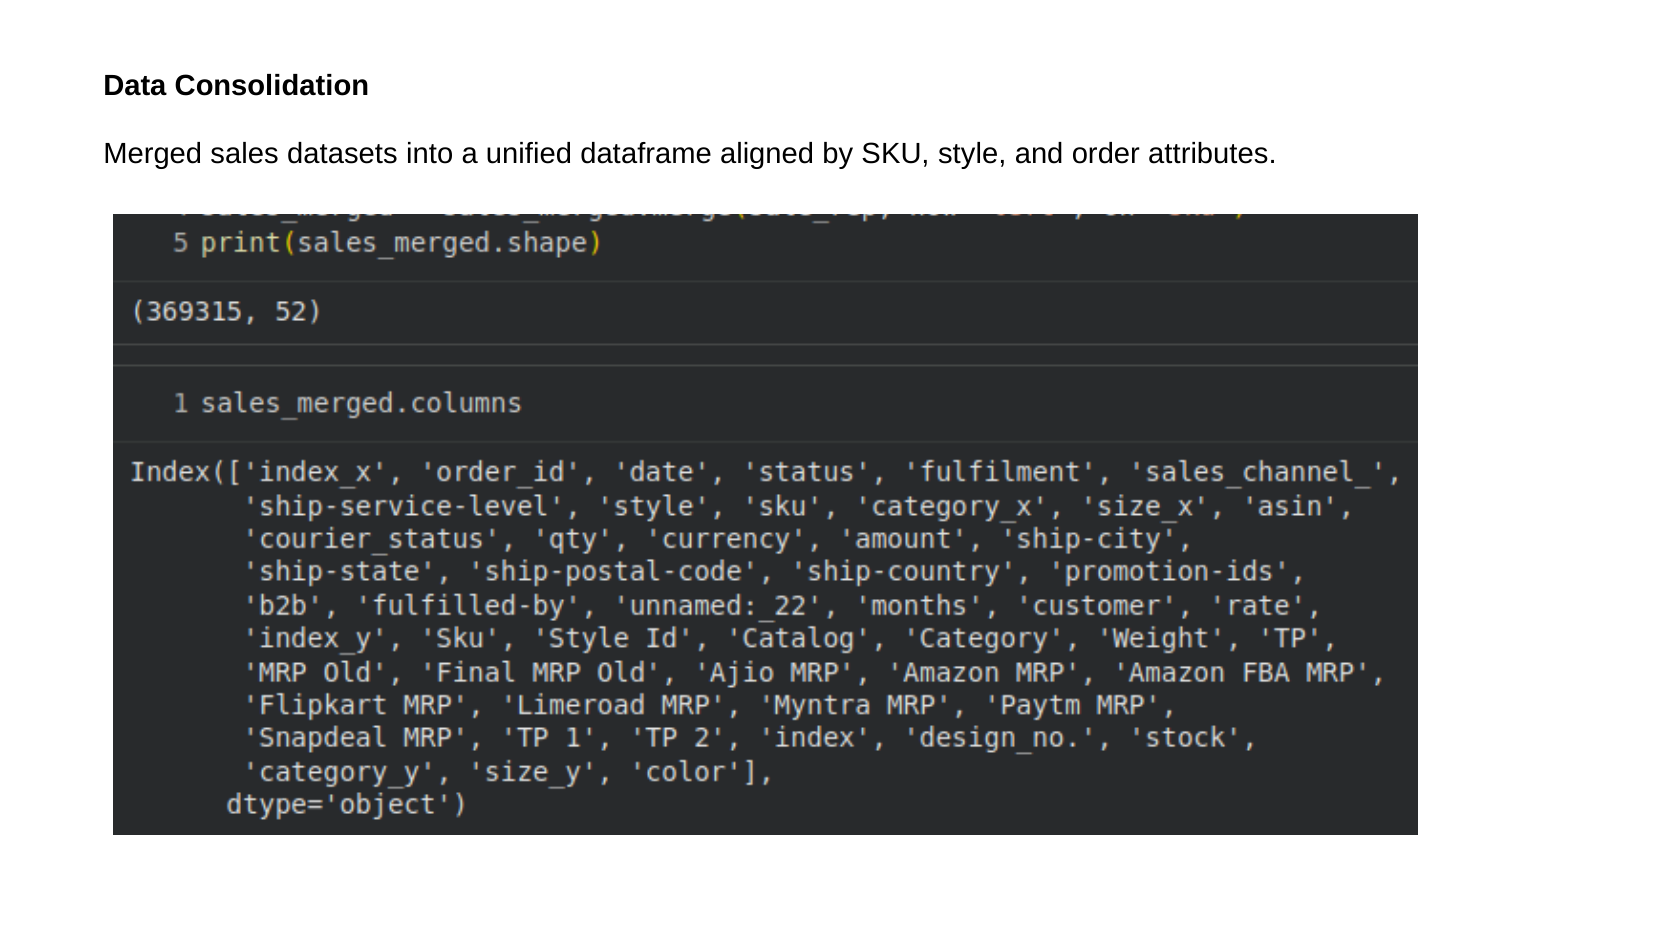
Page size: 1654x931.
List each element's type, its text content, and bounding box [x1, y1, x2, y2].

text_box Data Consolidation [88, 61, 443, 119]
text_box Merged sales datasets into a unified dataframe aligned by SKU, style, and order attributes. [88, 129, 1506, 178]
picture [113, 214, 1418, 835]
